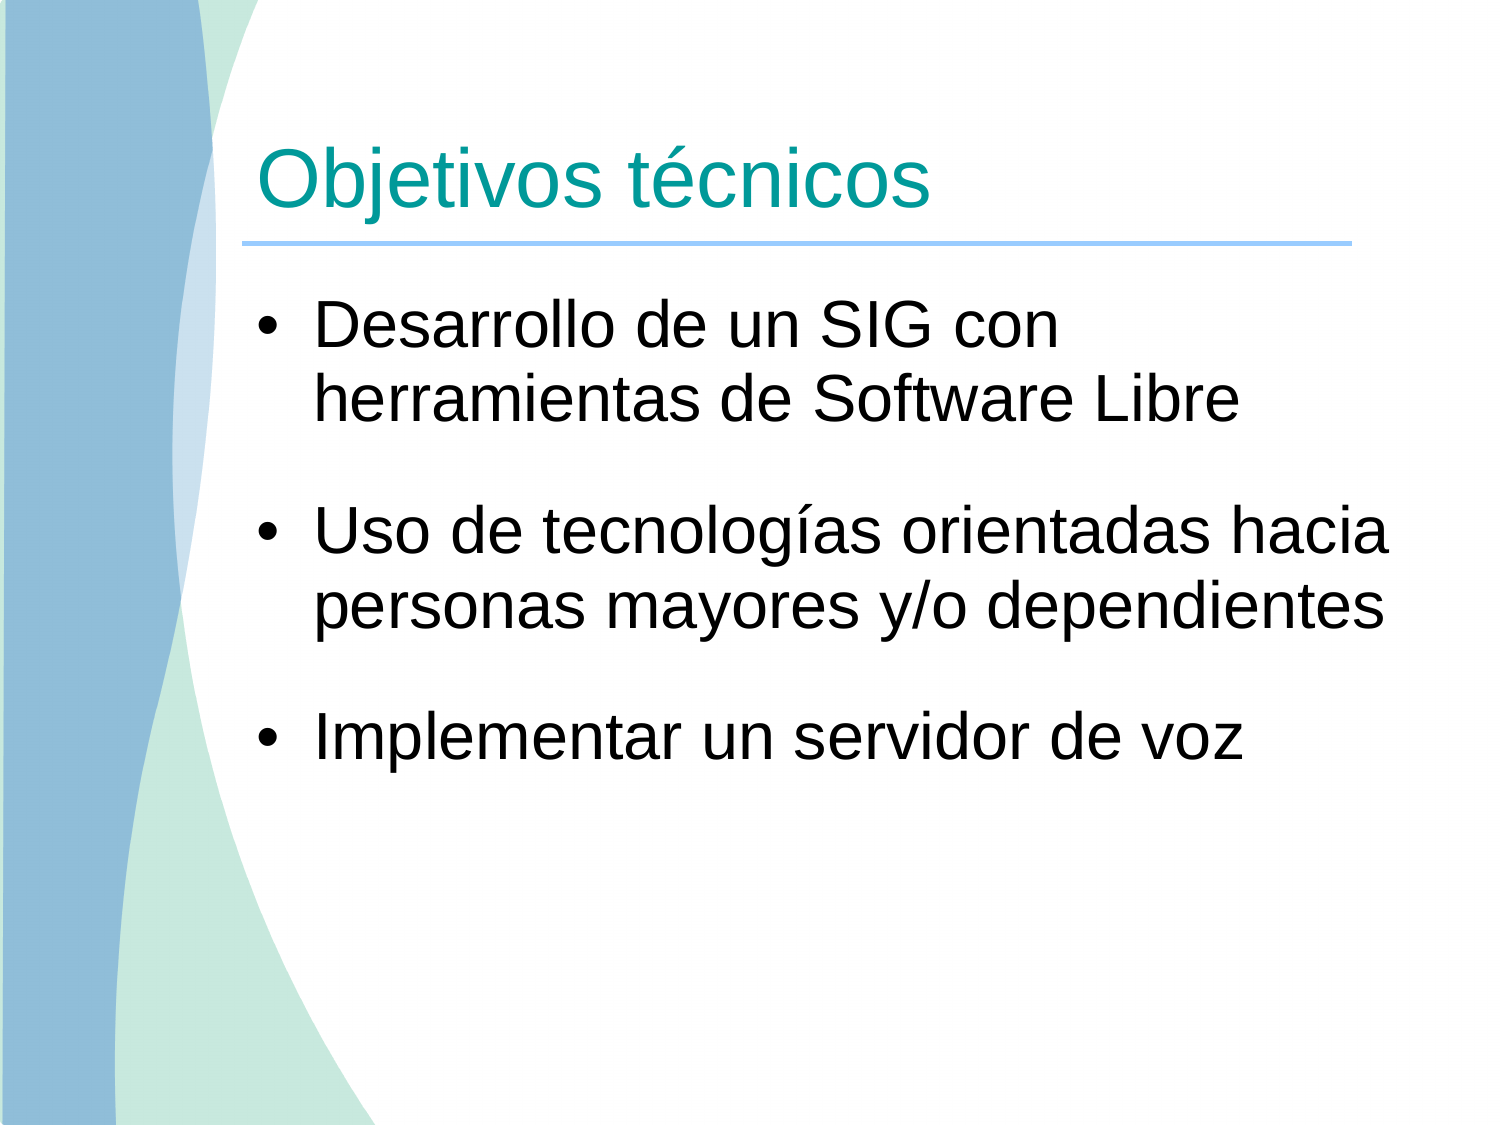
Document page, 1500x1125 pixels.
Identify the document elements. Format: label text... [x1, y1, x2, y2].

list Desarrollo de un SIG con herramientas de Software Libre Uso de tecnologías orientadas hacia personas mayores y/o dependientes Implementar un servidor de voz [242, 278, 1425, 1006]
title Objetivos técnicos [242, 124, 1034, 234]
picture [0, 0, 1500, 1125]
